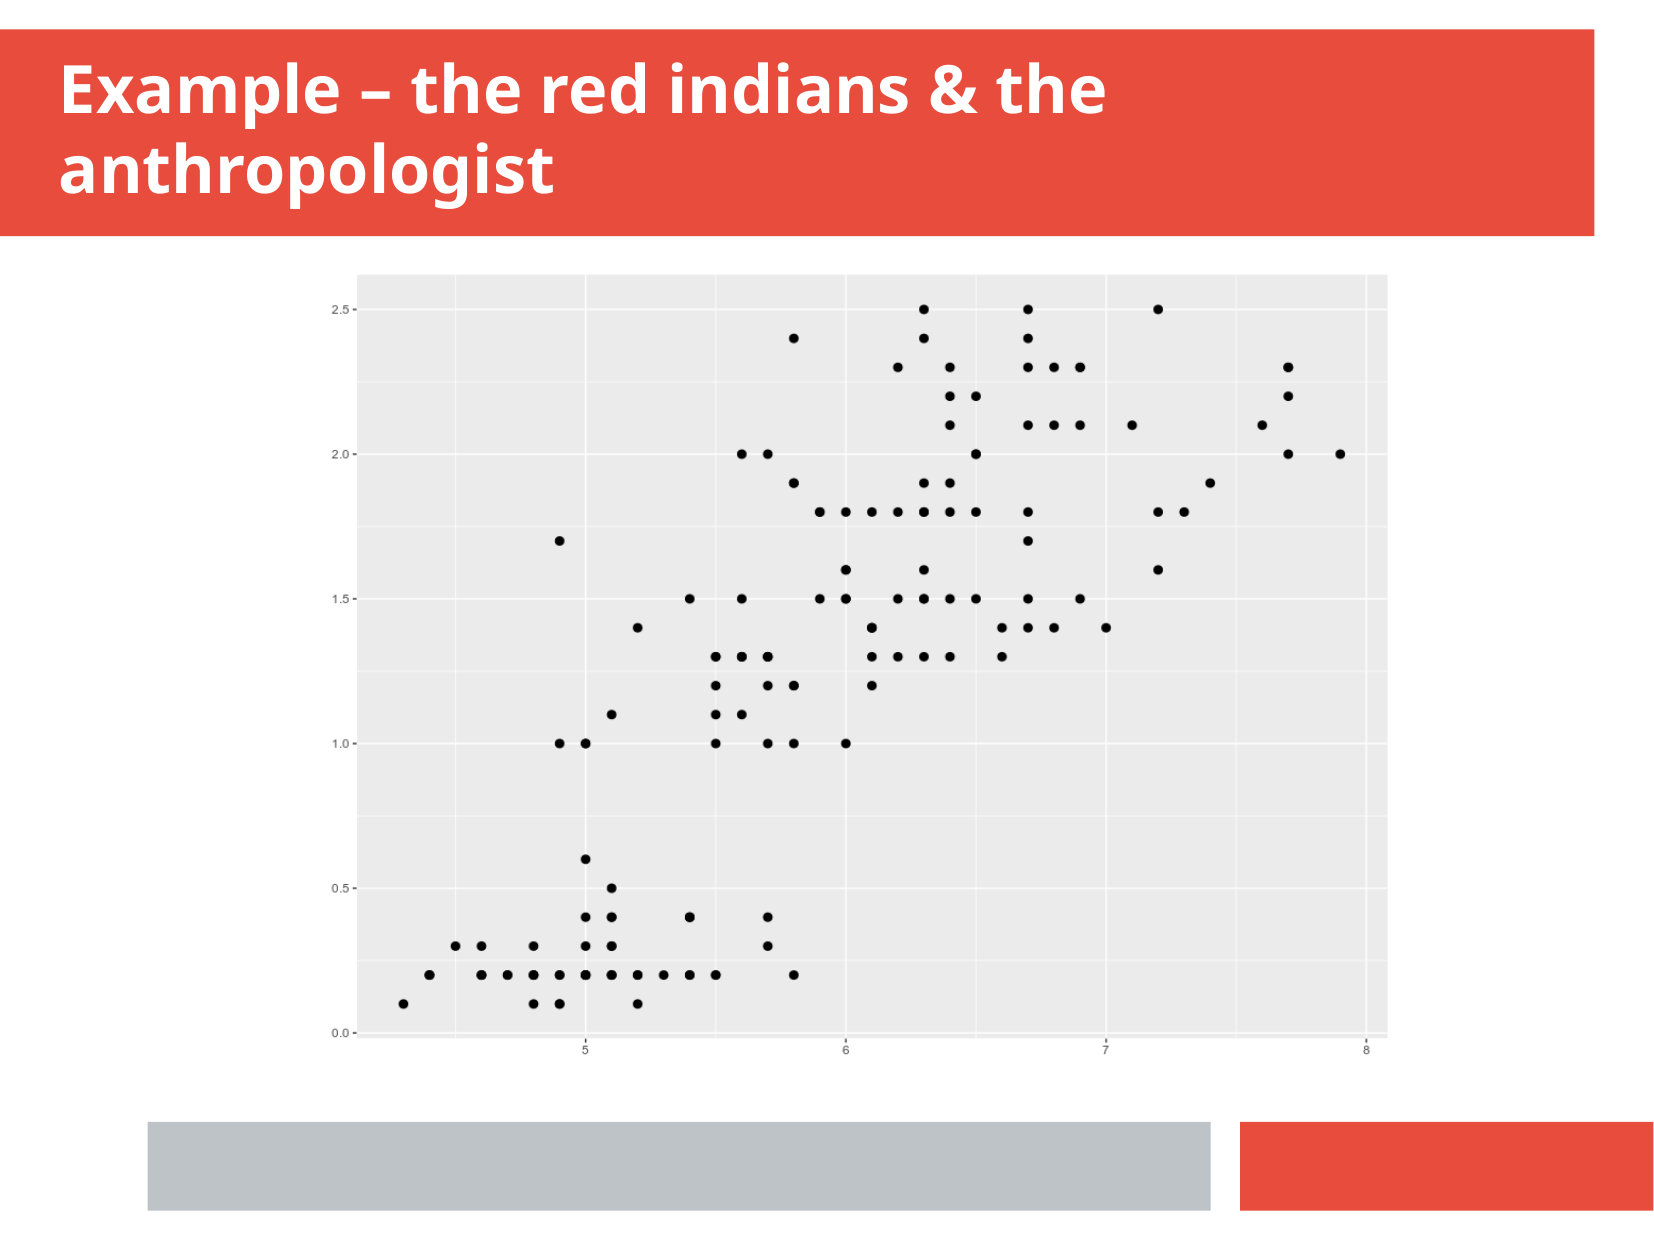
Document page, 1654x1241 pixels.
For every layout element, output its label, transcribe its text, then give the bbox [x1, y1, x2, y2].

picture [305, 267, 1395, 1085]
text_box Example – the red indians & the anthropologist [58, 58, 1595, 207]
